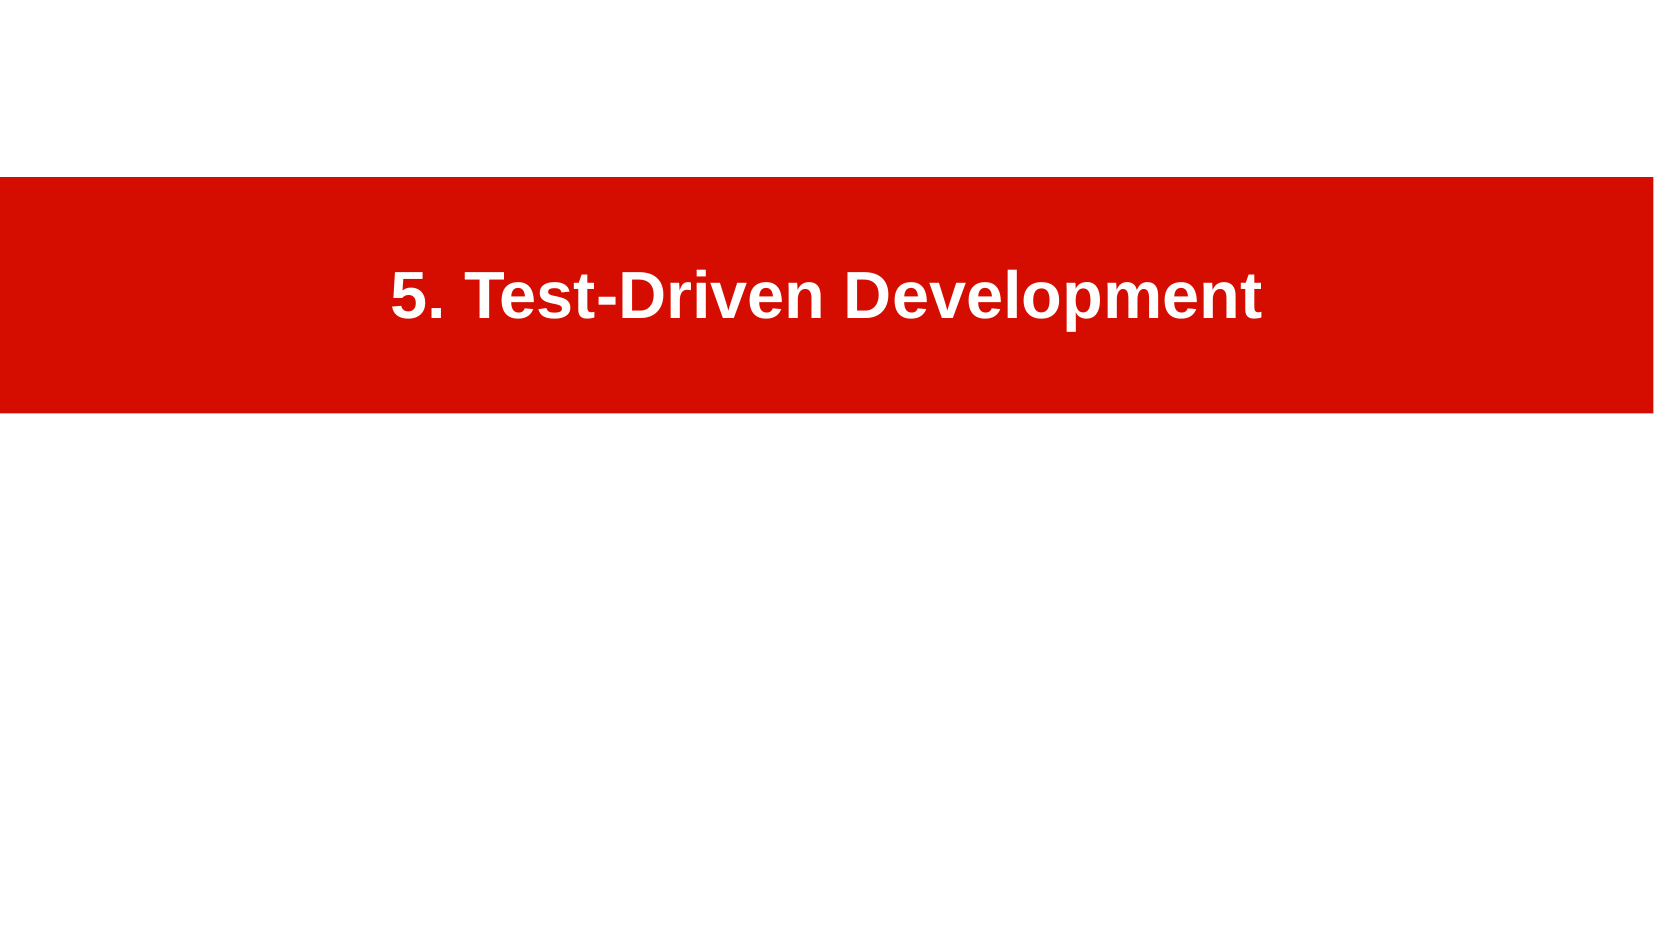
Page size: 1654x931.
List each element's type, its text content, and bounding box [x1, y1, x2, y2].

title 5. Test-Driven Development [0, 177, 1654, 414]
